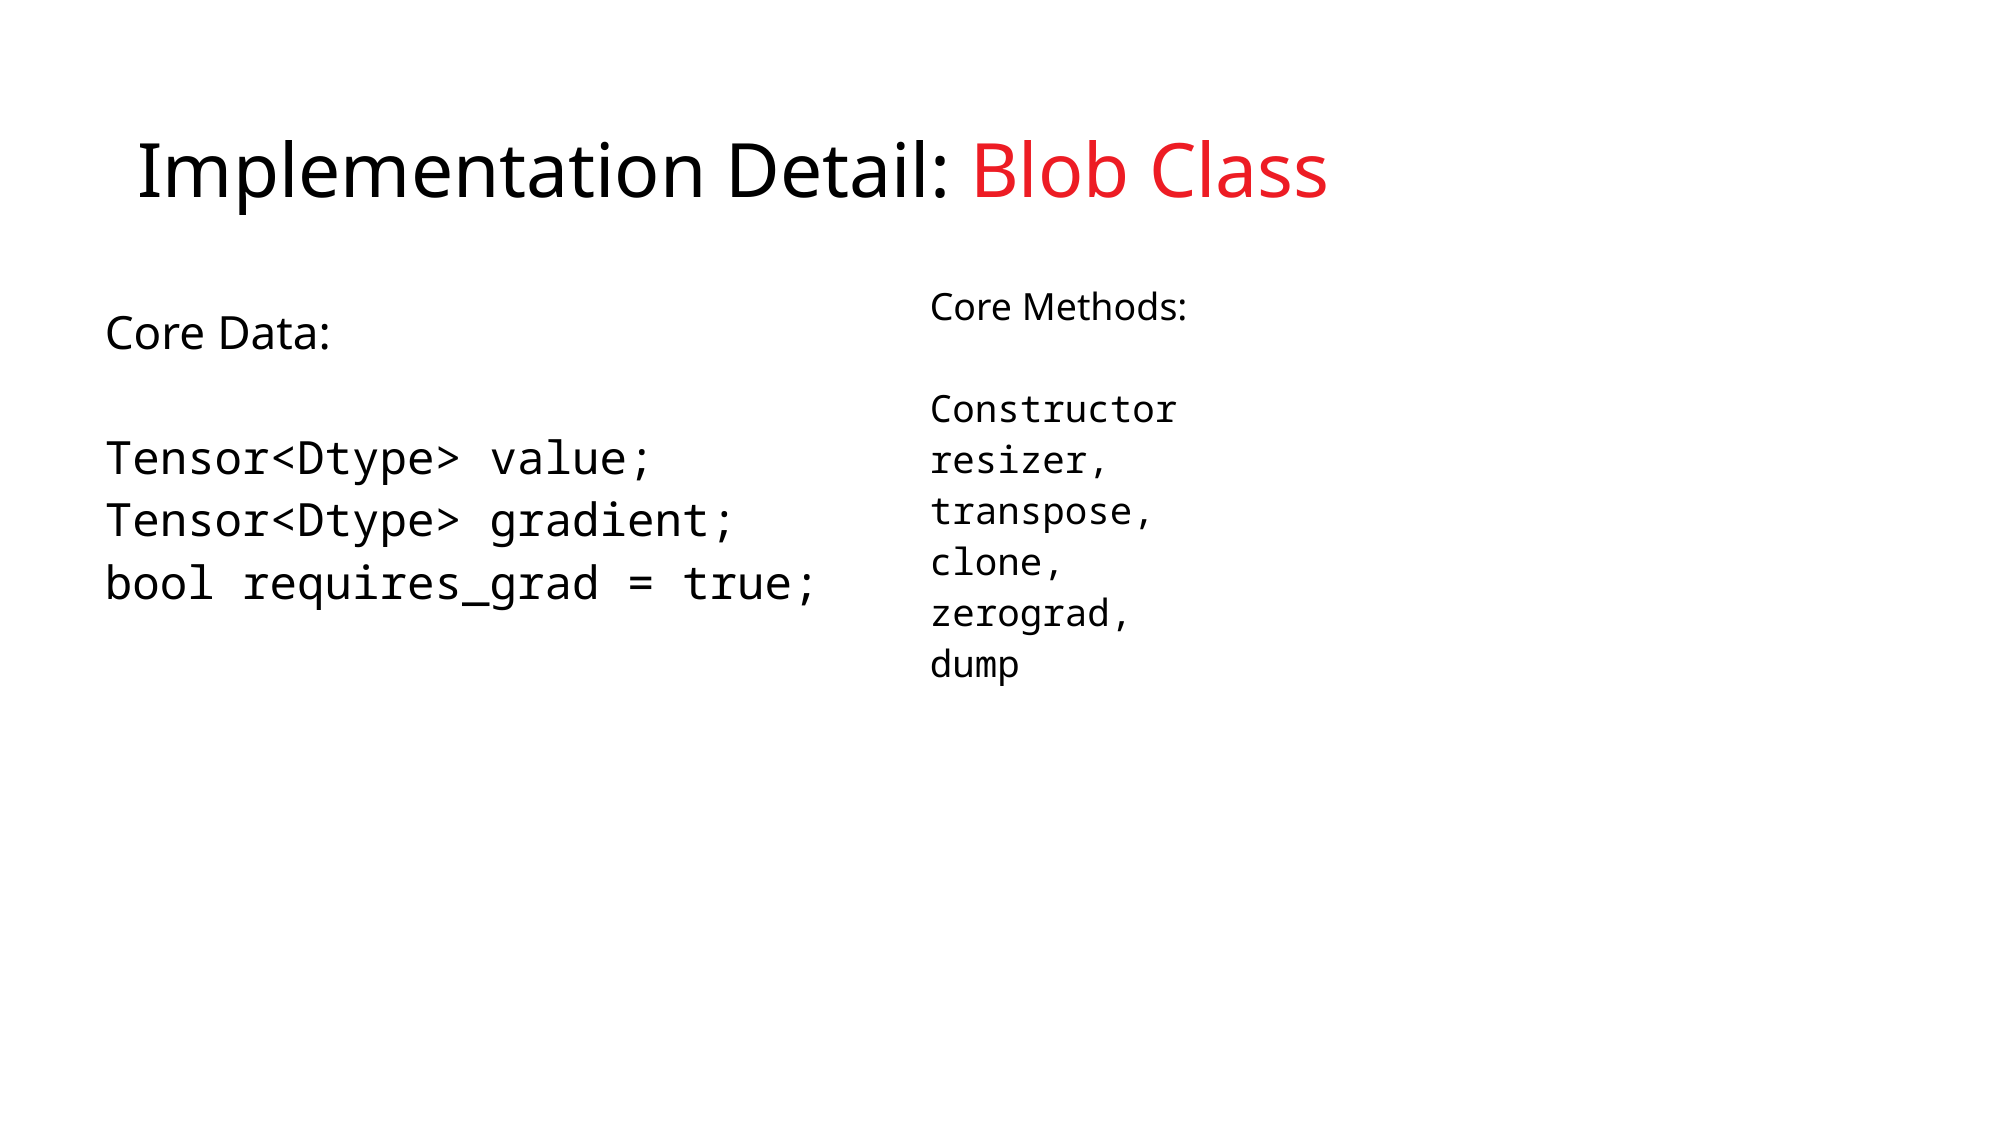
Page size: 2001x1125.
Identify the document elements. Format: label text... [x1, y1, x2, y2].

text_box Core Data: Tensor<Dtype> value; Tensor<Dtype> gradient; bool requires_grad = true; [90, 292, 1126, 991]
title Implementation Detail: Blob Class [137, 59, 1863, 278]
text_box Core Methods: Constructor resizer, transpose, clone, zerograd, dump [915, 273, 1169, 590]
